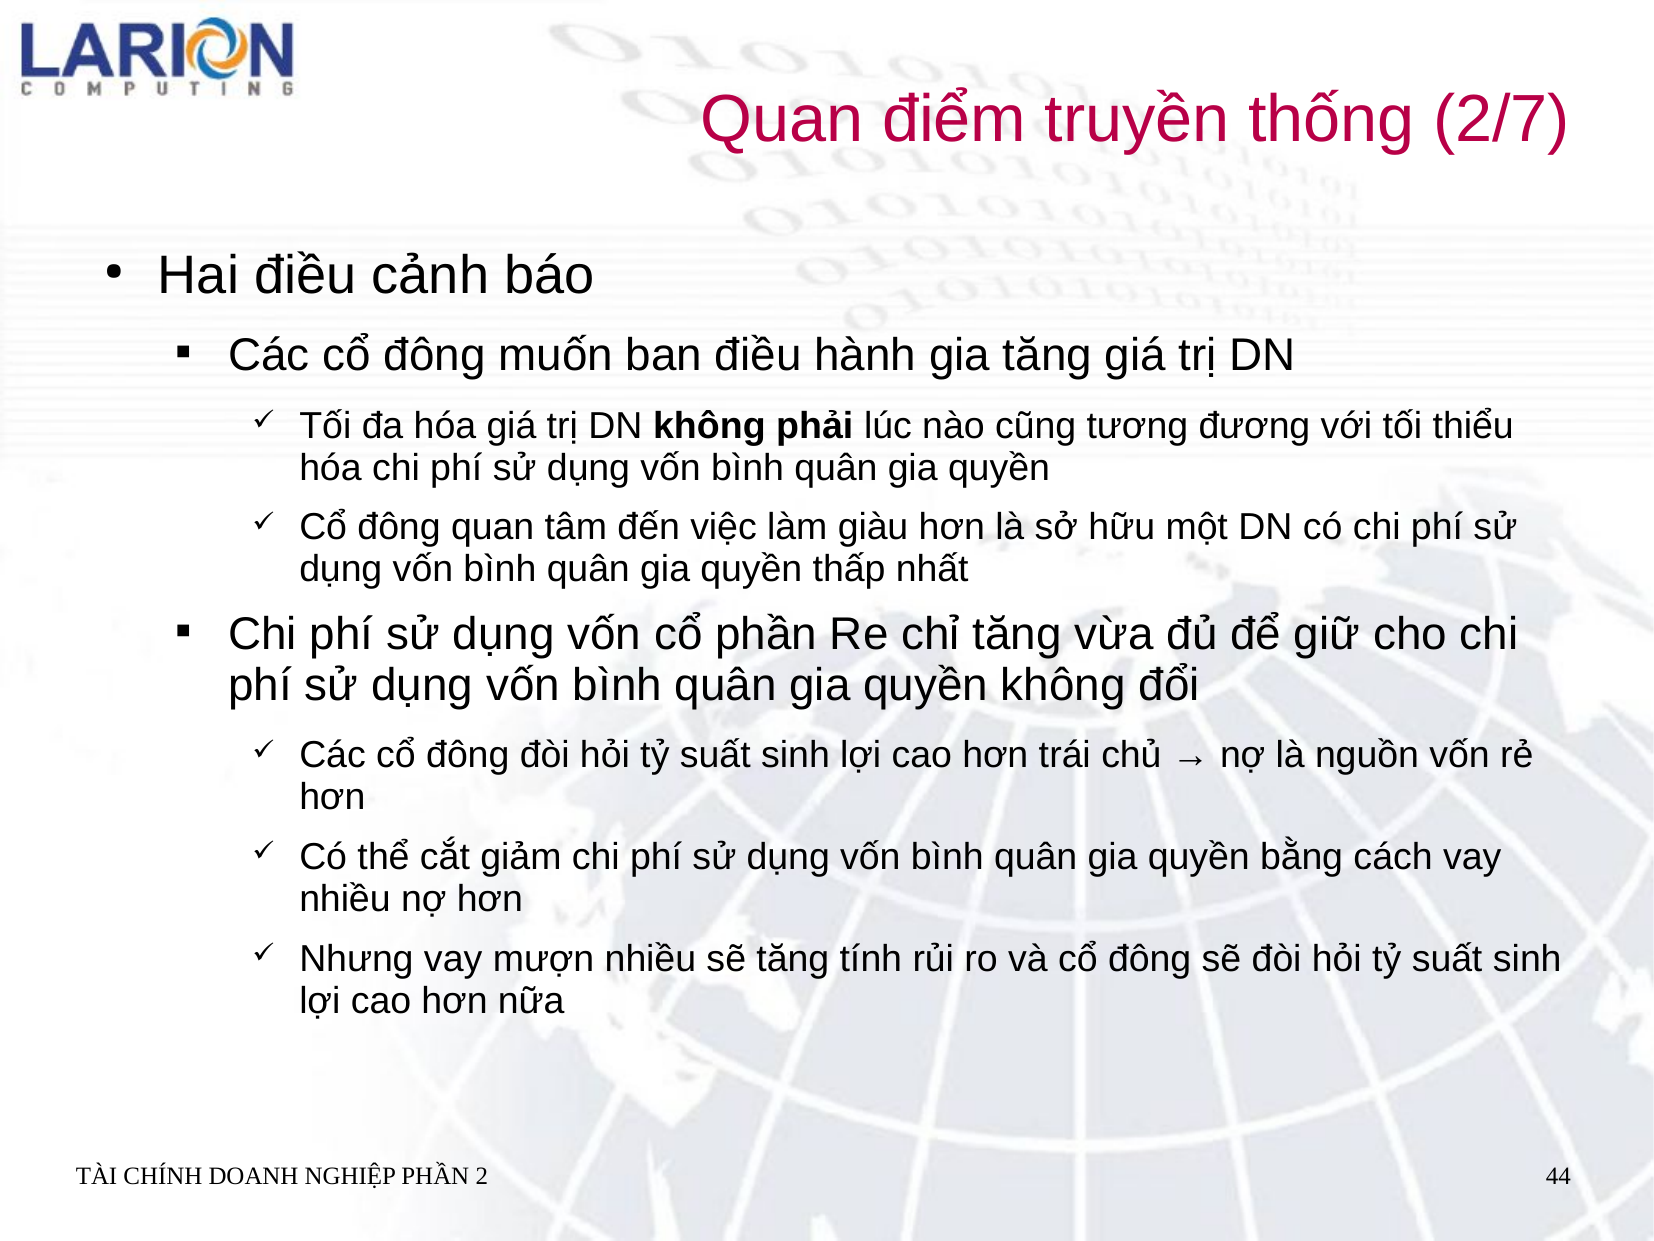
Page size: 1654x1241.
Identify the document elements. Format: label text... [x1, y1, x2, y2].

list Hai điều cảnh báo Các cổ đông muốn ban điều hành gia tăng giá trị DN Tối đa hóa giá trị DN không phải lúc nào cũng tương đương với tối thiểu hóa chi phí sử dụng vốn bình quân gia quyền Cổ đông quan tâm đến việc làm giàu hơn là sở hữu một DN có chi phí sử dụng vốn bình quân gia quyền thấp nhất Chi phí sử dụng vốn cổ phần Re chỉ tăng vừa đủ để giữ cho chi phí sử dụng vốn bình quân gia quyền không đổi Các cổ đông đòi hỏi tỷ suất sinh lợi cao hơn trái chủ → nợ là nguồn vốn rẻ hơn Có thể cắt giảm chi phí sử dụng vốn bình quân gia quyền bằng cách vay nhiều nợ hơn Nhưng vay mượn nhiều sẽ tăng tính rủi ro và cổ đông sẽ đòi hỏi tỷ suất sinh lợi cao hơn nữa [86, 244, 1576, 1176]
picture [0, 0, 1654, 1241]
title Quan điểm truyền thống (2/7) [300, 49, 1571, 188]
